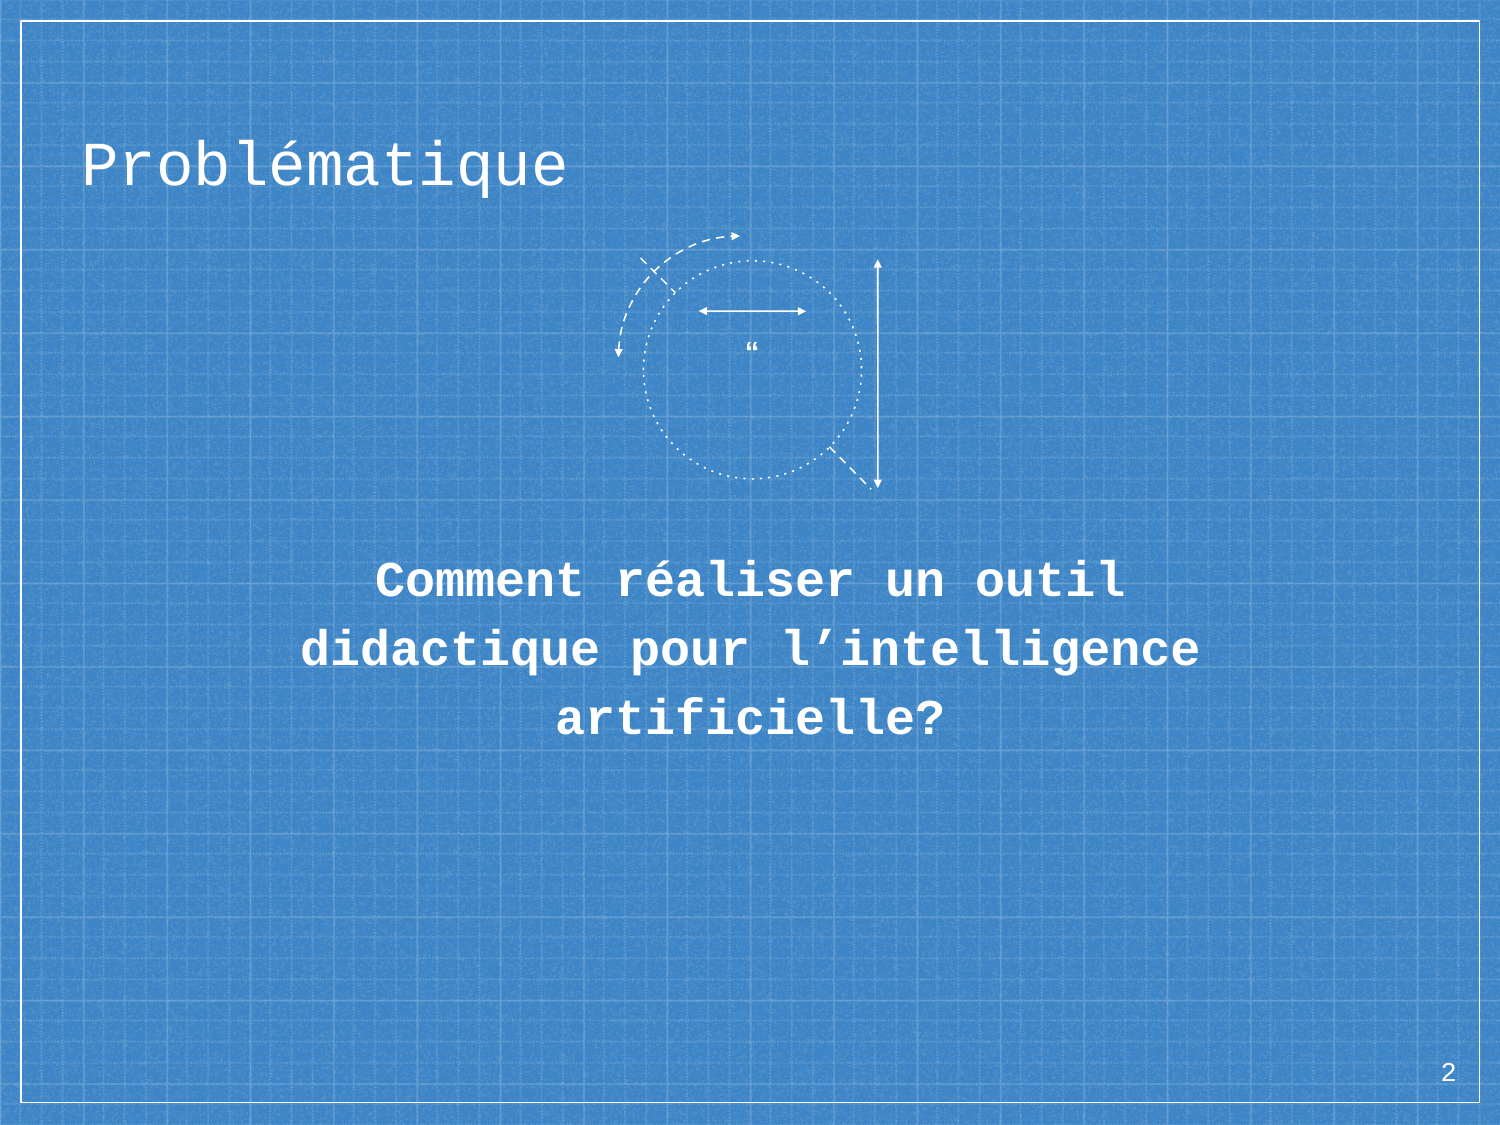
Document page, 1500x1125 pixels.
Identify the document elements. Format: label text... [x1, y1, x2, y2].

list Comment réaliser un outil didactique pour l’intelligence artificielle? [231, 522, 1269, 703]
picture [0, 0, 1500, 1125]
slide_number <number> [1403, 1038, 1494, 1125]
picture [22, 22, 1479, 1102]
title Problématique [66, 108, 1417, 199]
